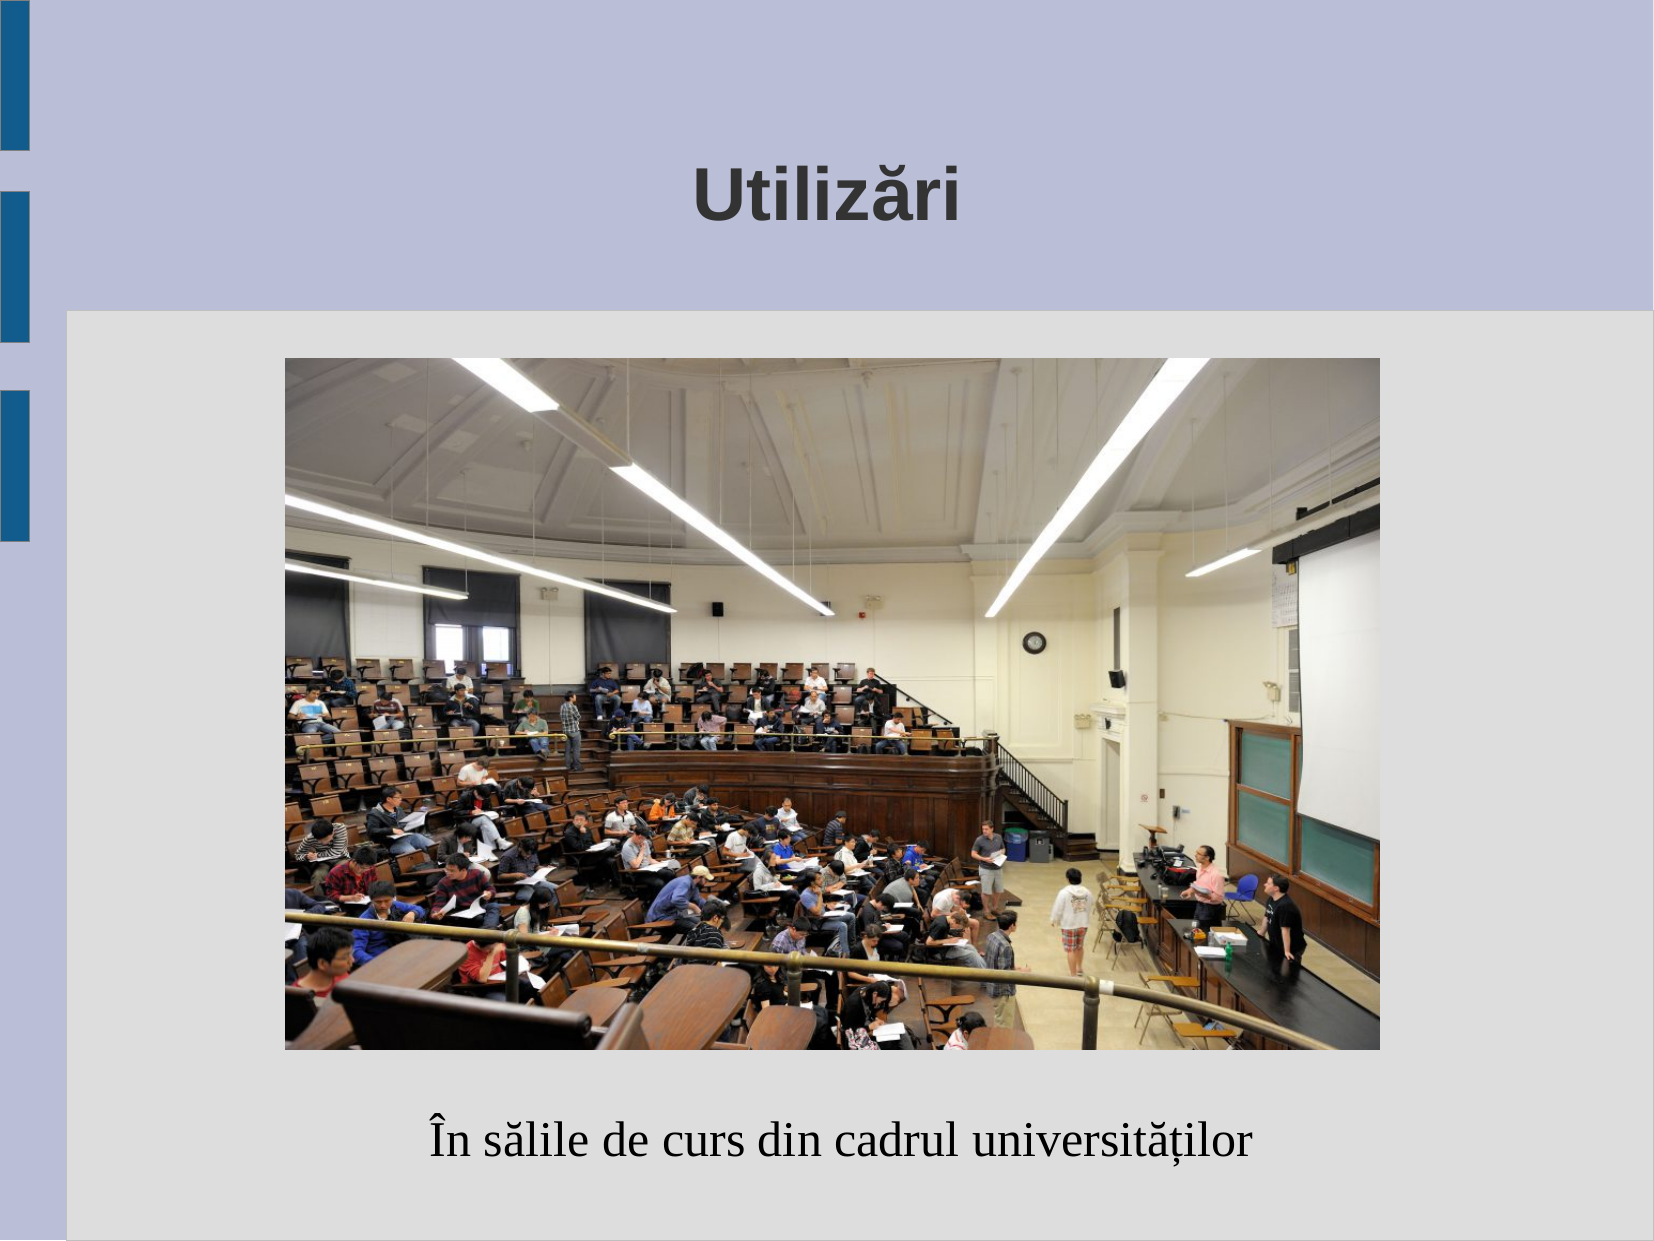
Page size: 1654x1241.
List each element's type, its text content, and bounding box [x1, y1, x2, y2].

subtitle În sălile de curs din cadrul universităților [150, 1078, 1534, 1201]
title Utilizări [121, 91, 1534, 299]
picture [285, 358, 1380, 1051]
